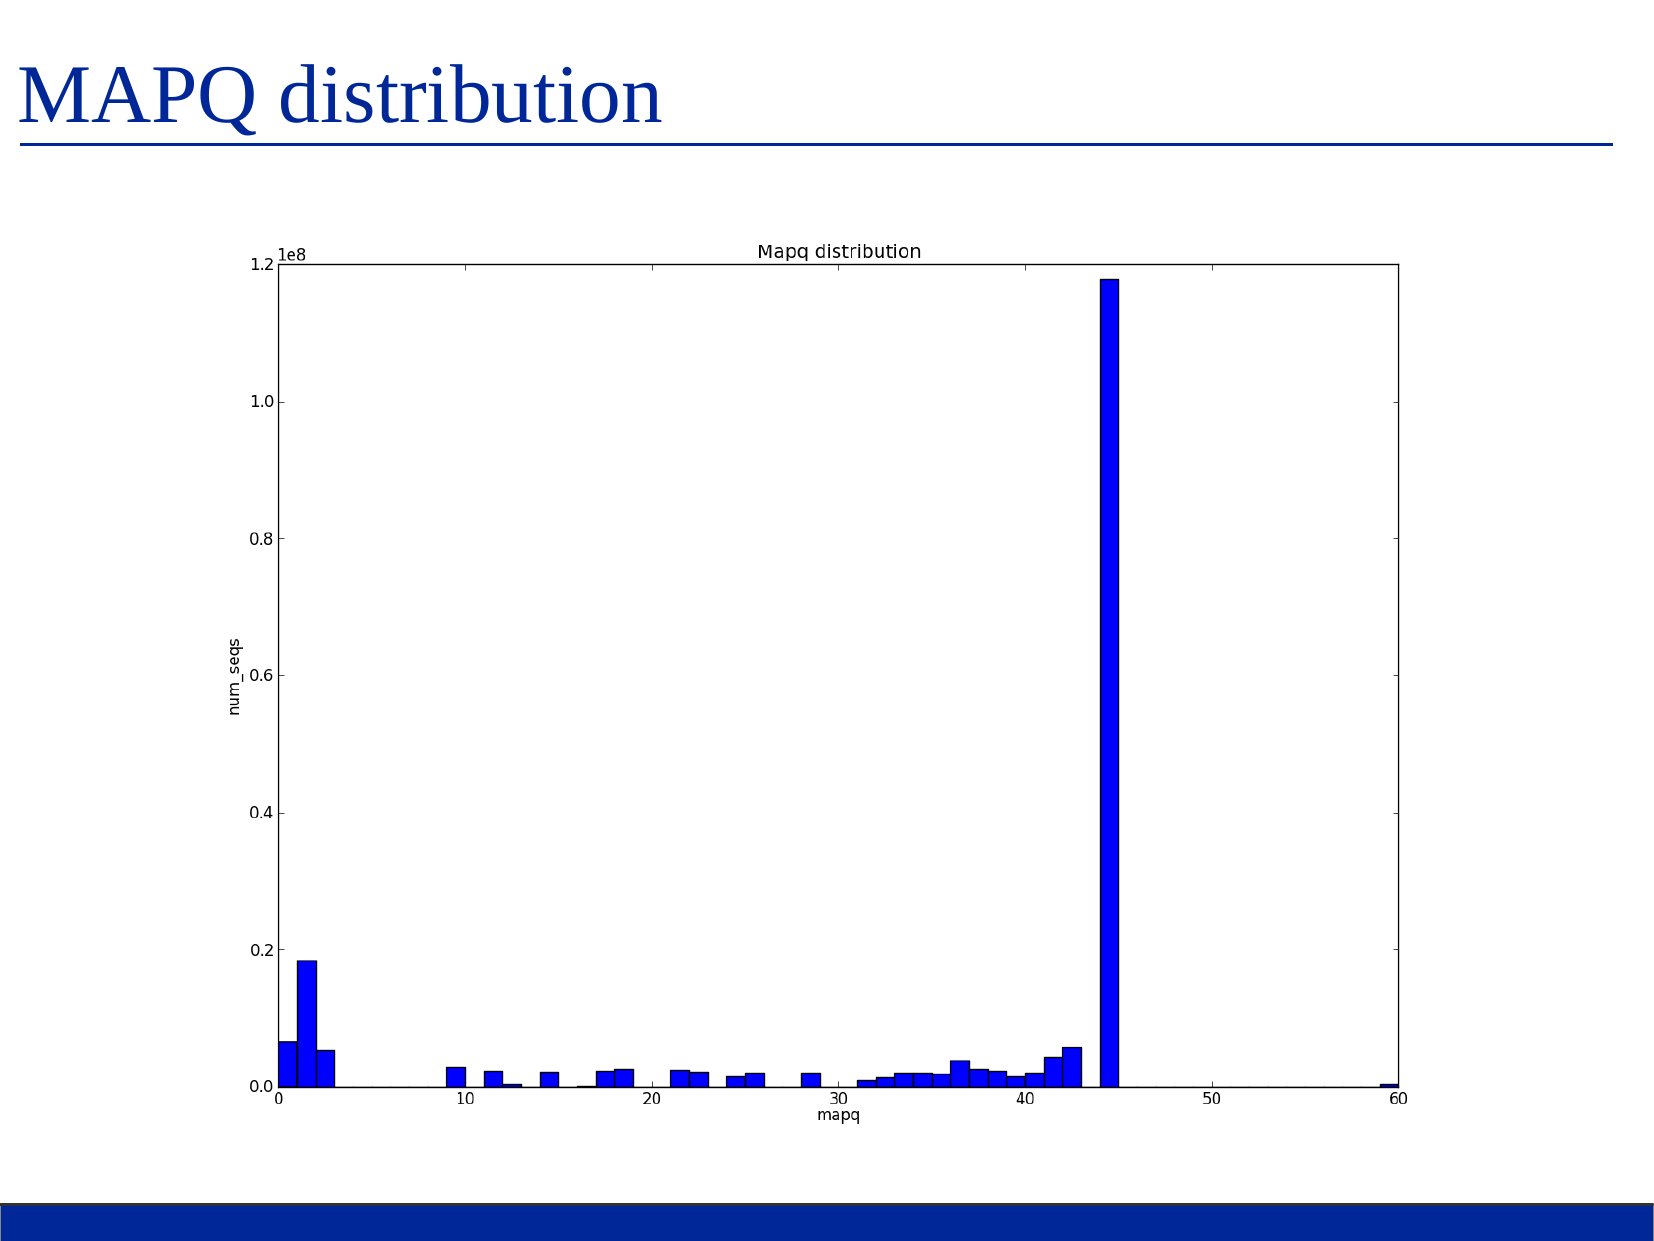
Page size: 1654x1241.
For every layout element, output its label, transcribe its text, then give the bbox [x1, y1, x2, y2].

picture [138, 161, 1538, 1189]
title MAPQ distribution [17, 0, 1589, 198]
